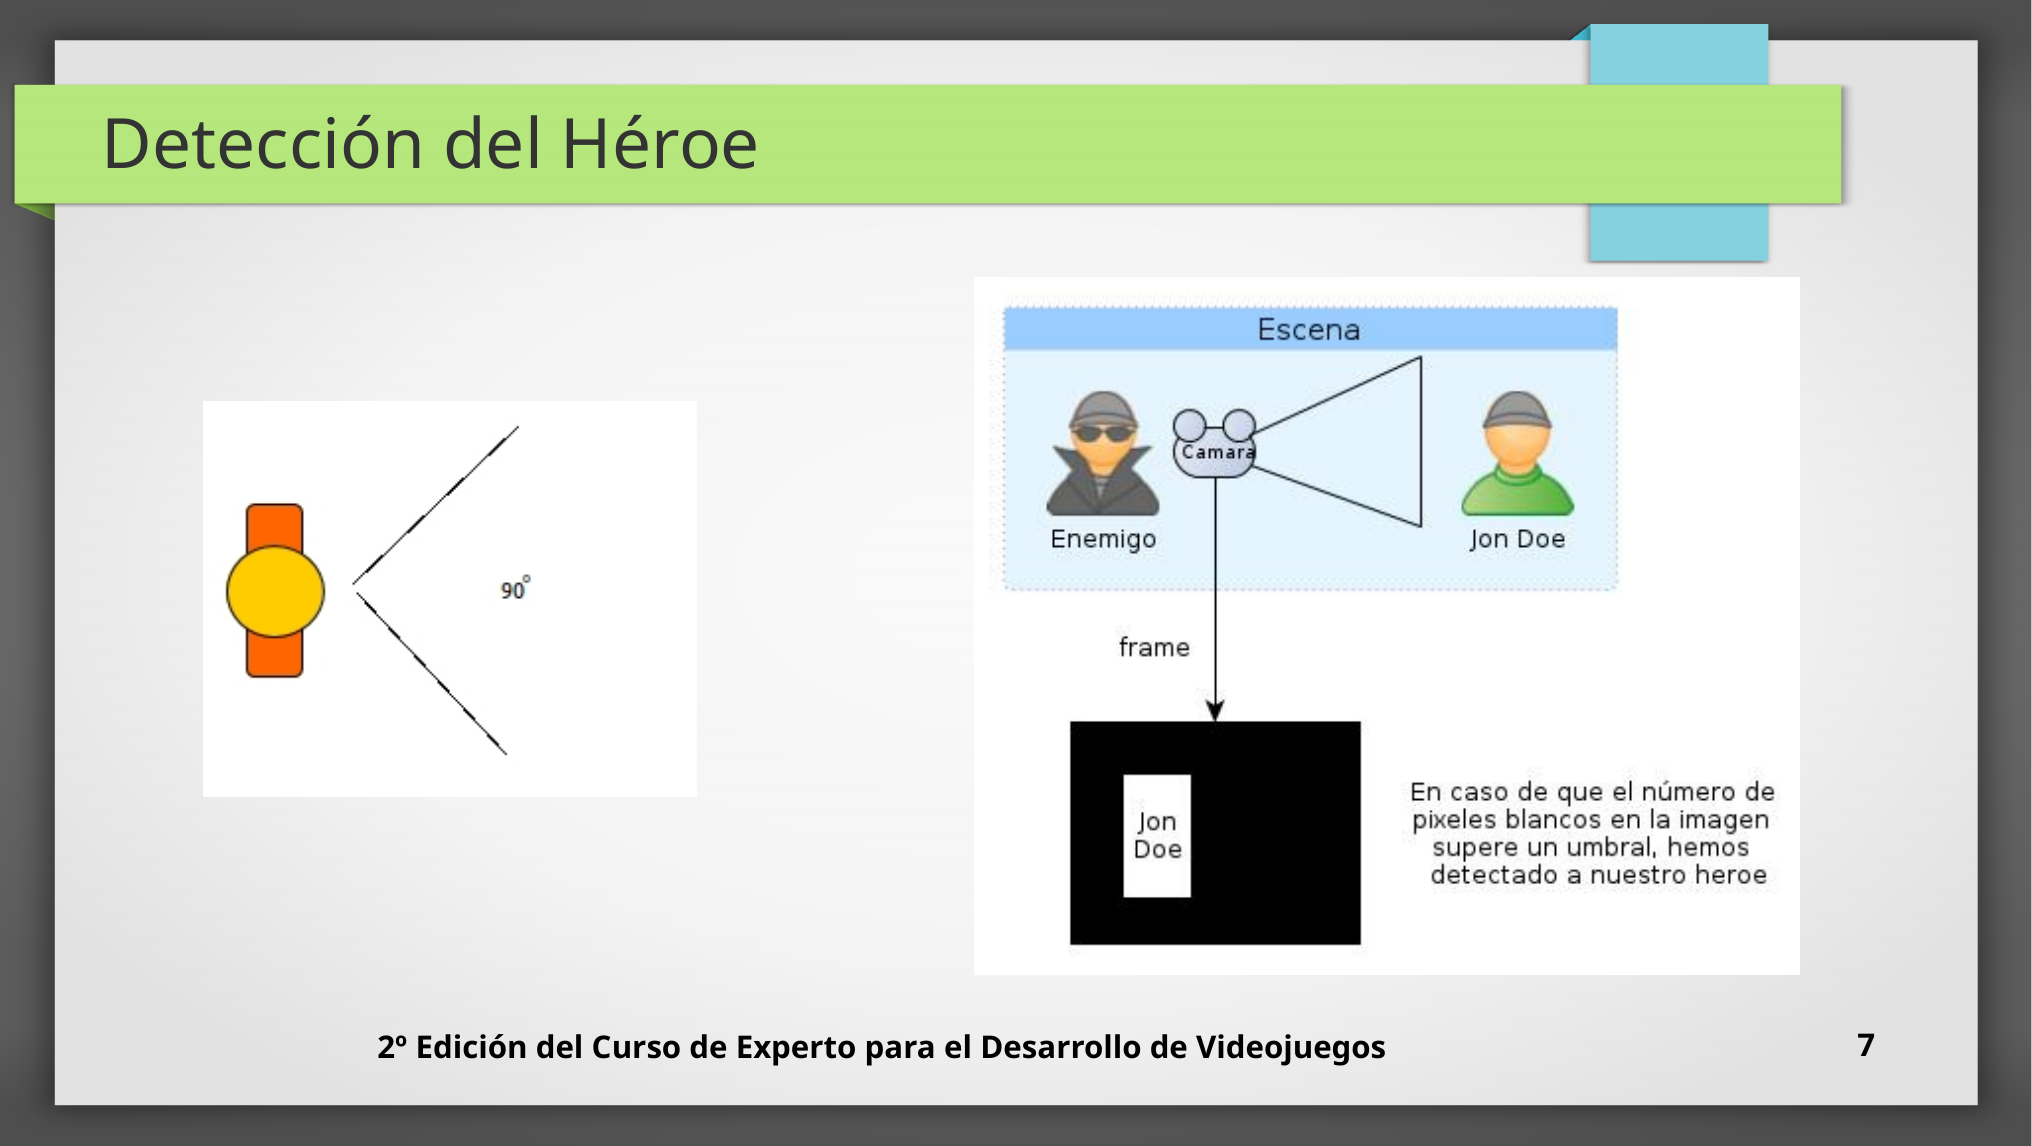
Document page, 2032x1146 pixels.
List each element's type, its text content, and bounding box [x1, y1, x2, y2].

title Detección del Héroe [101, 45, 1930, 237]
picture [0, 0, 2032, 1146]
text_box <número> [1842, 1015, 2032, 1082]
text_box 2º Edición del Curso de Experto para el Desarrollo de Videojuegos [362, 1018, 1669, 1085]
